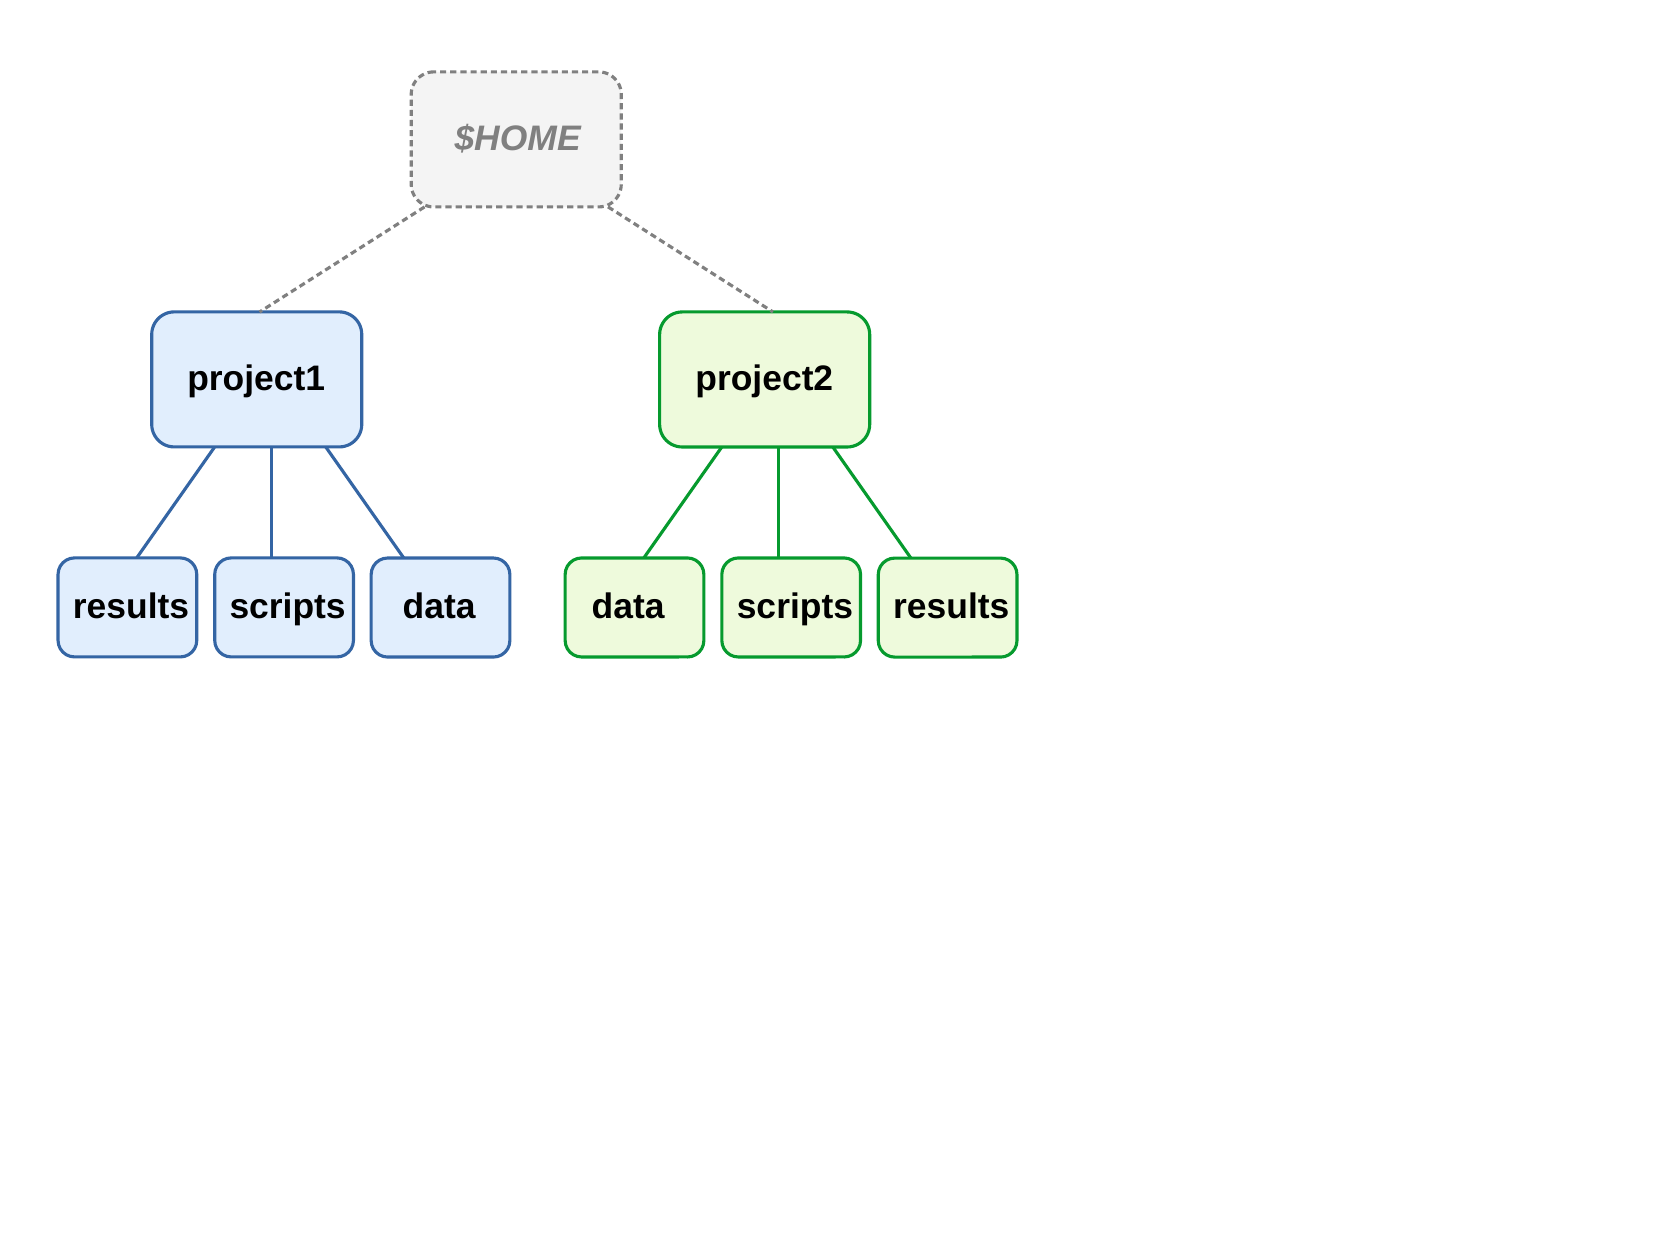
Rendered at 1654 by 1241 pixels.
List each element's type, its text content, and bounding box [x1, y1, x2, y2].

text_box data [576, 579, 686, 637]
text_box project1 [172, 350, 346, 446]
text_box data [387, 579, 497, 637]
text_box [214, 557, 354, 579]
text_box [371, 558, 510, 658]
text_box [411, 71, 622, 207]
text_box [151, 311, 362, 447]
text_box [214, 636, 354, 657]
text_box results [58, 579, 215, 674]
text_box project2 [680, 351, 870, 446]
text_box [878, 637, 1017, 658]
text_box [58, 557, 197, 579]
text_box [878, 558, 1017, 579]
text_box [659, 311, 870, 447]
text_box scripts [722, 579, 869, 637]
text_box scripts [214, 579, 362, 636]
text_box [565, 557, 704, 657]
text_box [721, 557, 861, 657]
text_box results [878, 579, 1026, 637]
text_box $HOME [435, 110, 601, 168]
